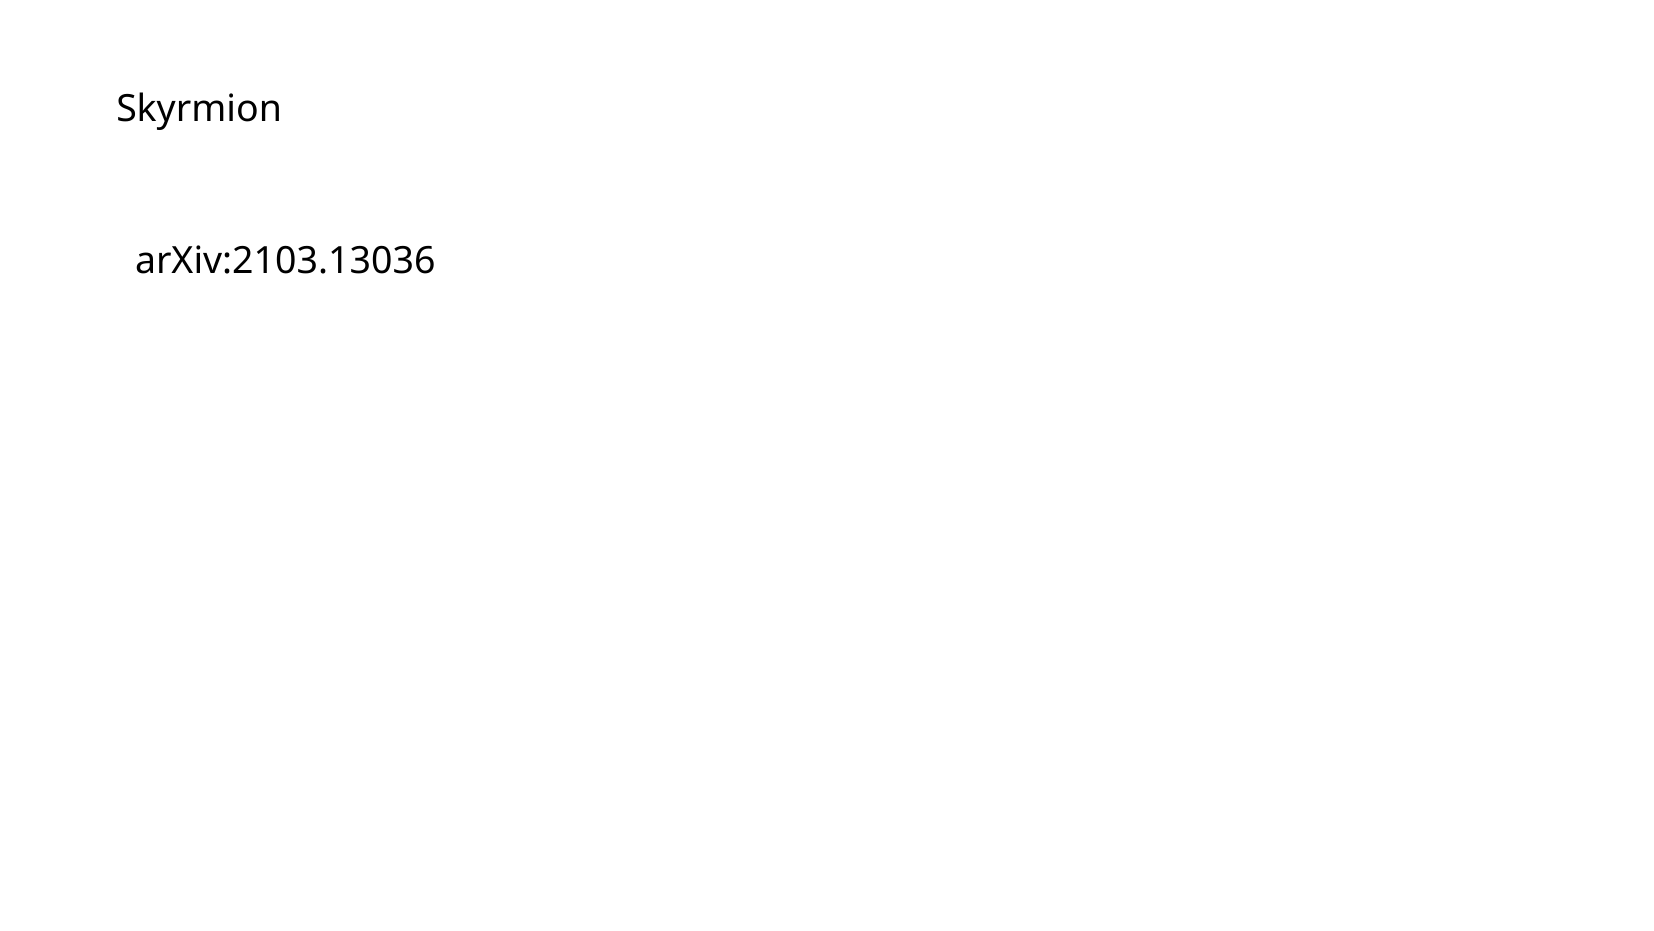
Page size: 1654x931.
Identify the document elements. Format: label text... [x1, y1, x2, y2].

text_box Skyrmion [101, 76, 283, 137]
text_box arXiv:2103.13036 [120, 228, 427, 290]
